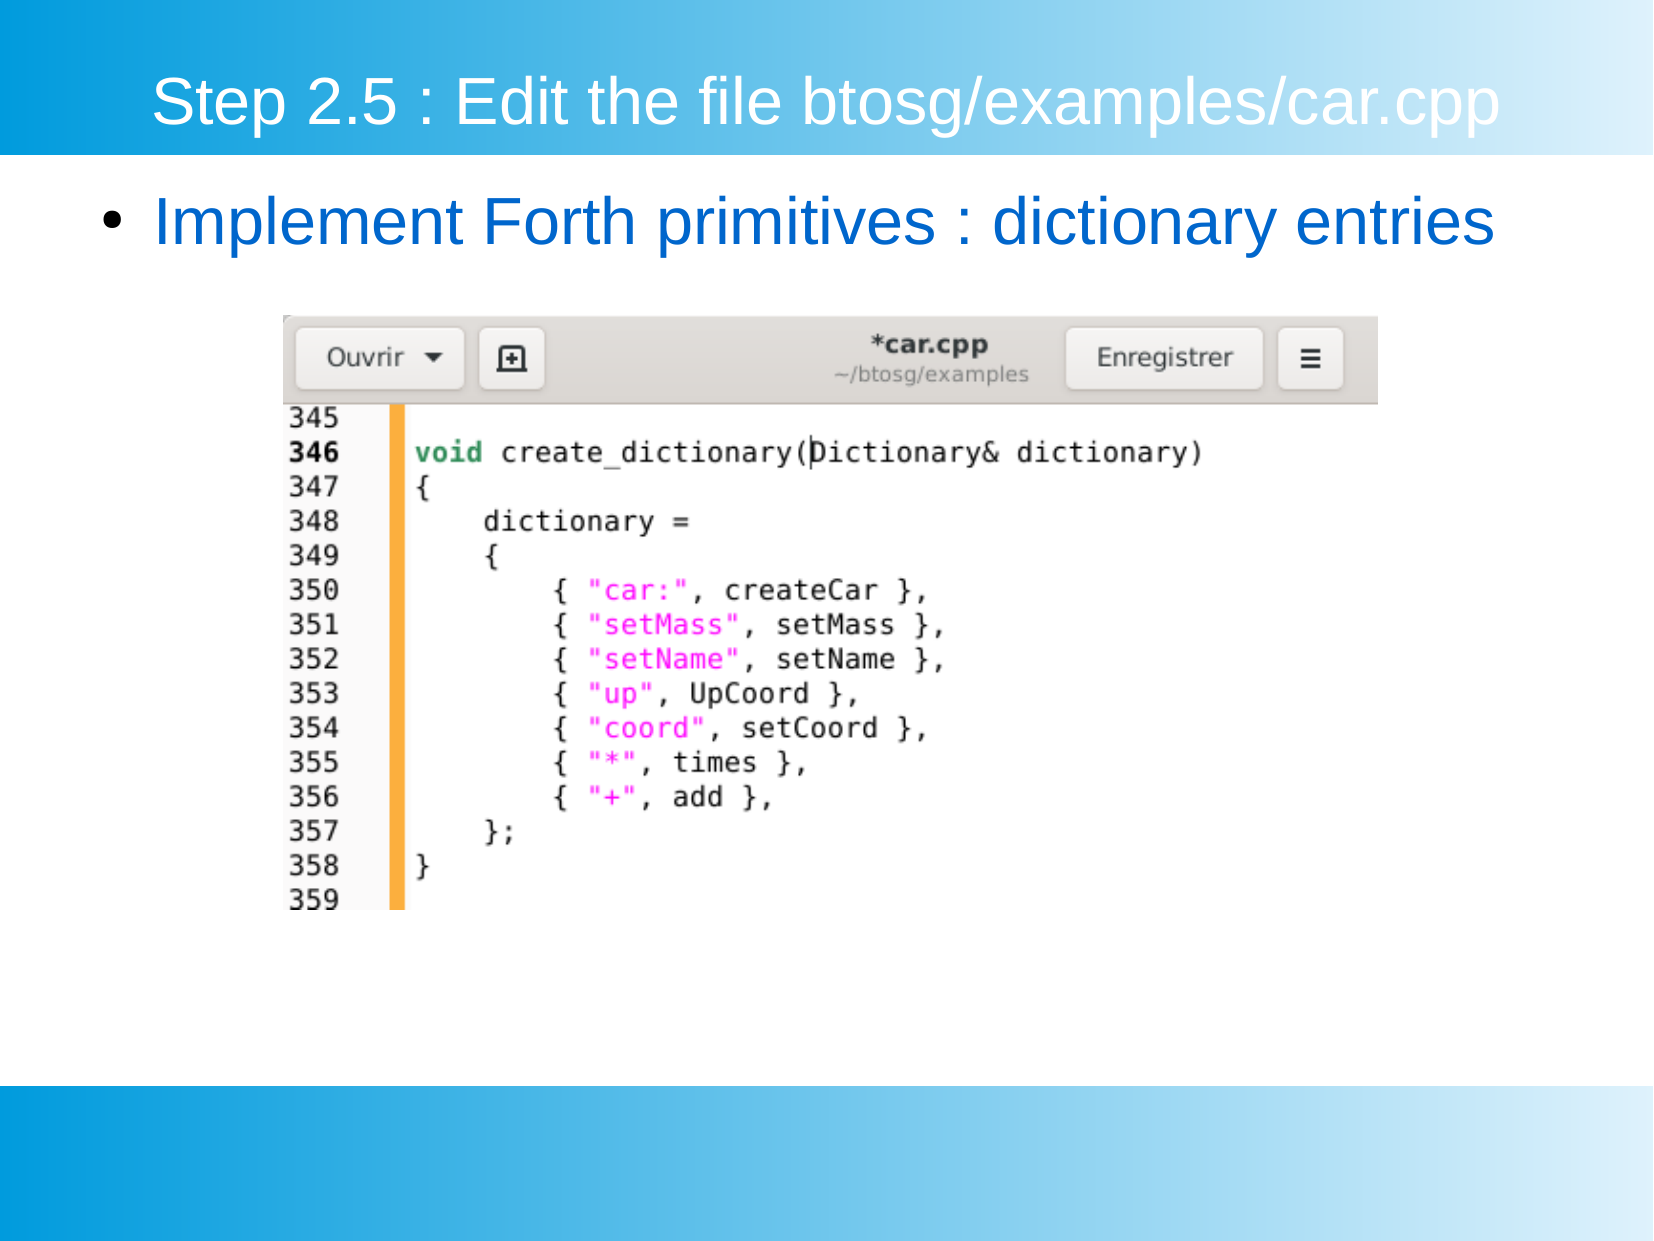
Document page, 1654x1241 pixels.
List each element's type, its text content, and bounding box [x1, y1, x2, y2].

list Implement Forth primitives : dictionary entries [82, 183, 1560, 319]
title Step 2.5 : Edit the file btosg/examples/car.cpp [82, 49, 1571, 154]
picture [283, 315, 1378, 910]
